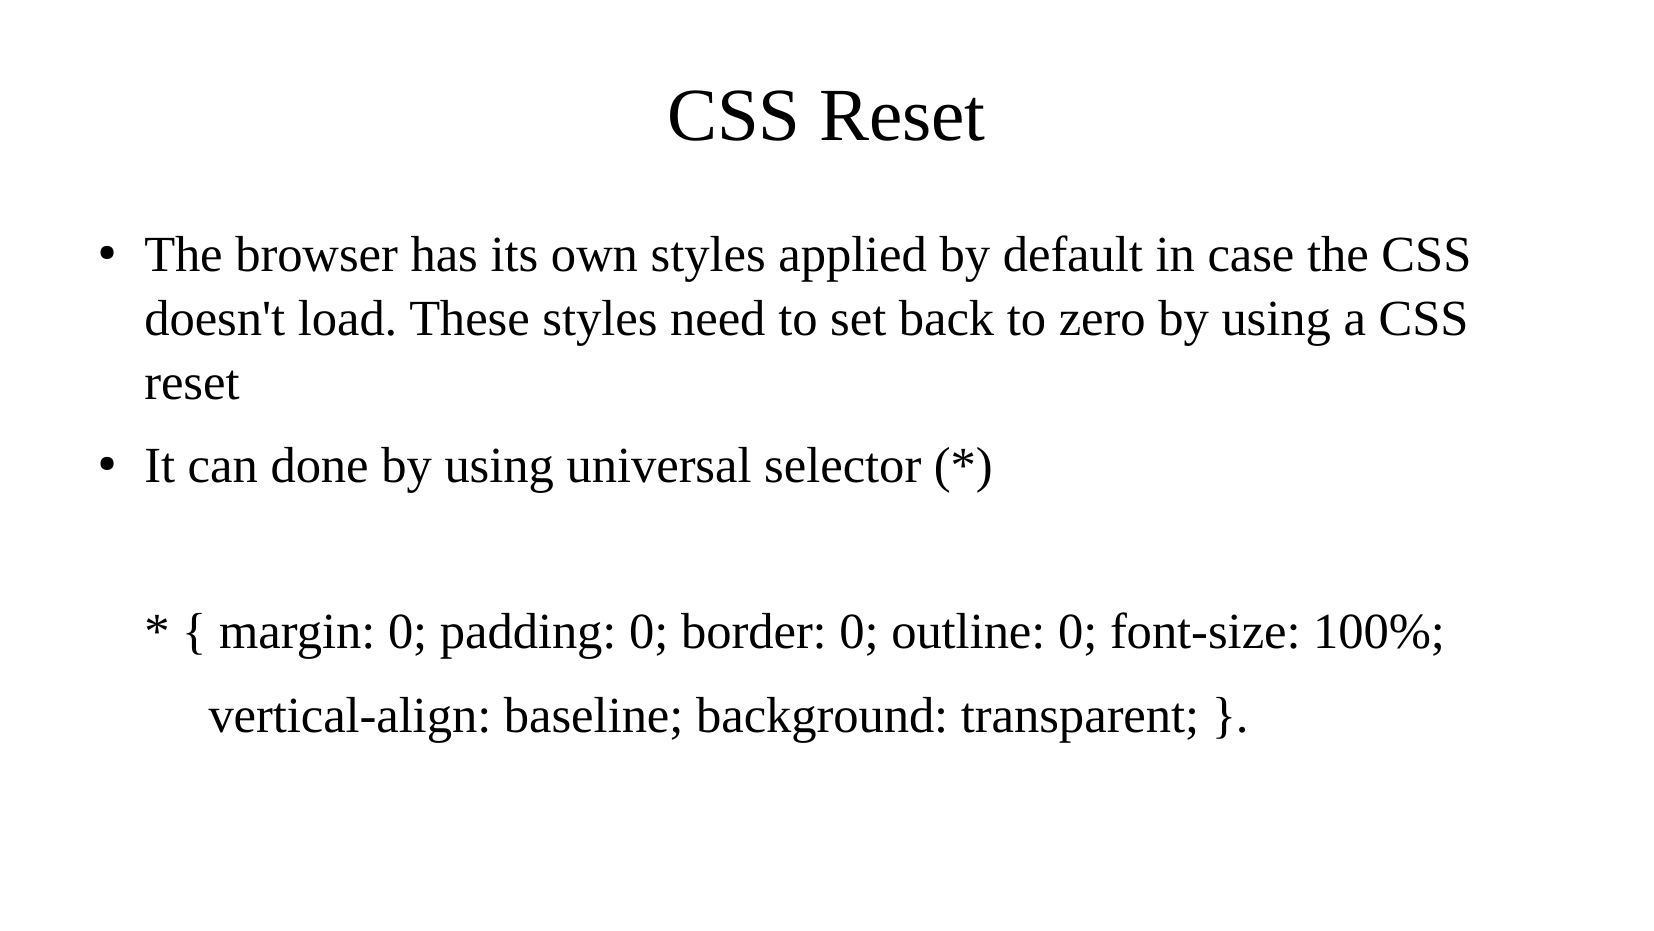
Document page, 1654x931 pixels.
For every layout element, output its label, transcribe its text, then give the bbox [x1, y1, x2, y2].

list The browser has its own styles applied by default in case the CSS doesn't load. These styles need to set back to zero by using a CSS reset It can done by using universal selector (*) * { margin: 0; padding: 0; border: 0; outline: 0; font-size: 100%; vertical-align: baseline; background: transparent; }. [82, 217, 1571, 758]
title CSS Reset [82, 37, 1571, 193]
